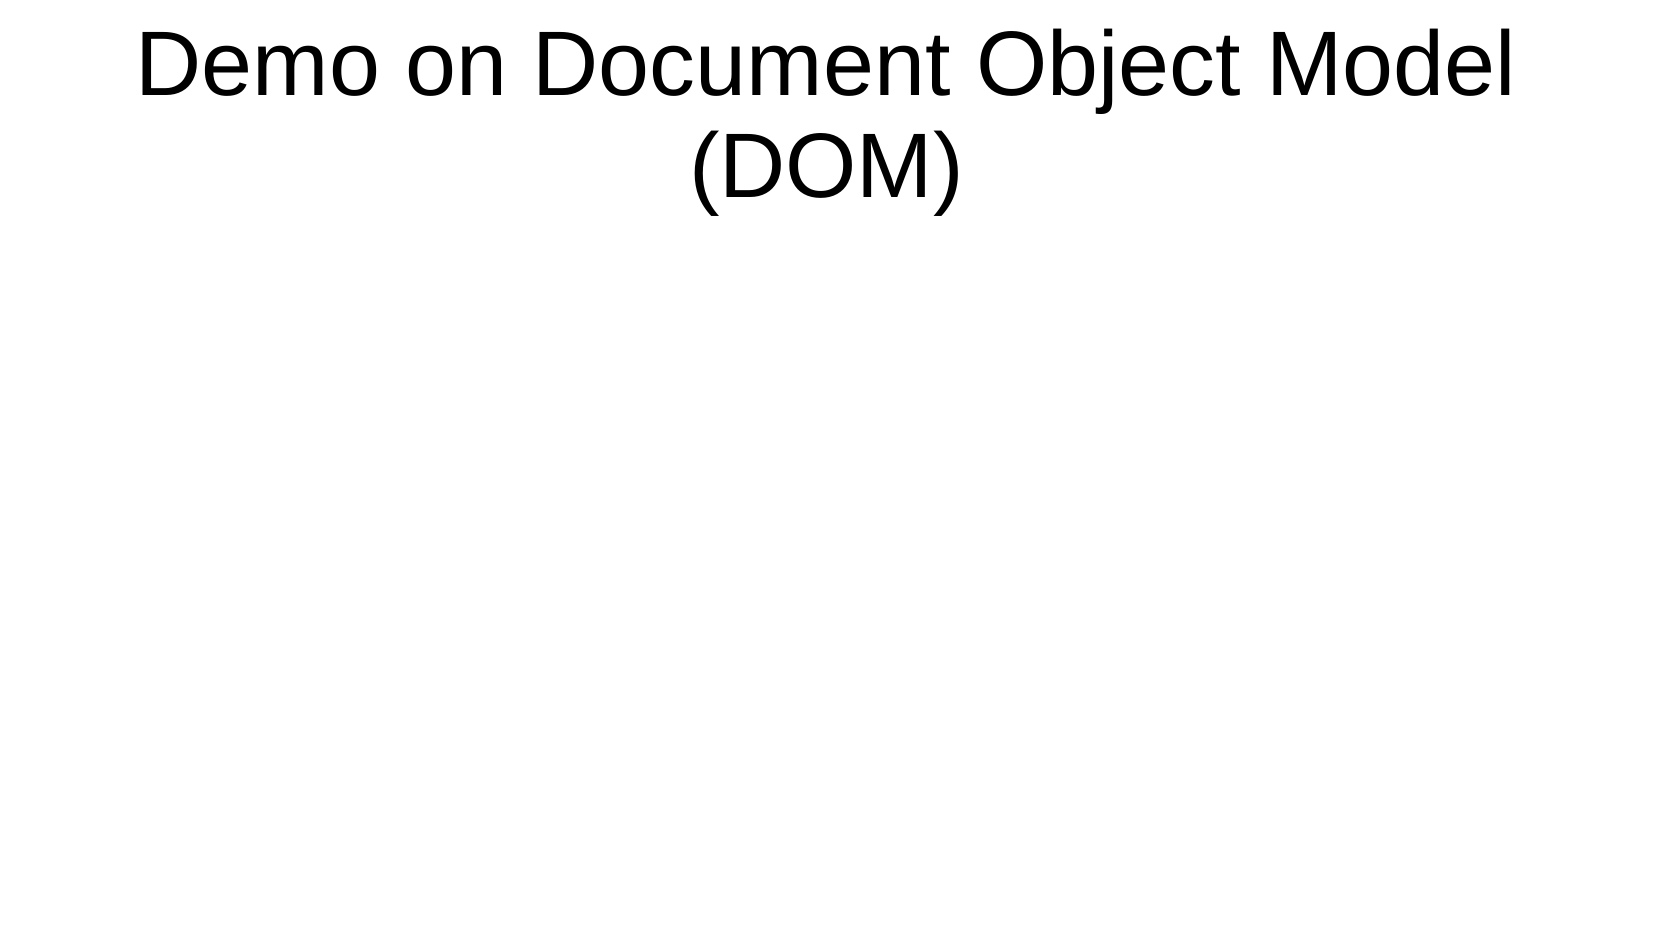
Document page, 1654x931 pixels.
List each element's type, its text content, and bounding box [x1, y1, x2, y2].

title Demo on Document Object Model (DOM) [82, 12, 1571, 218]
